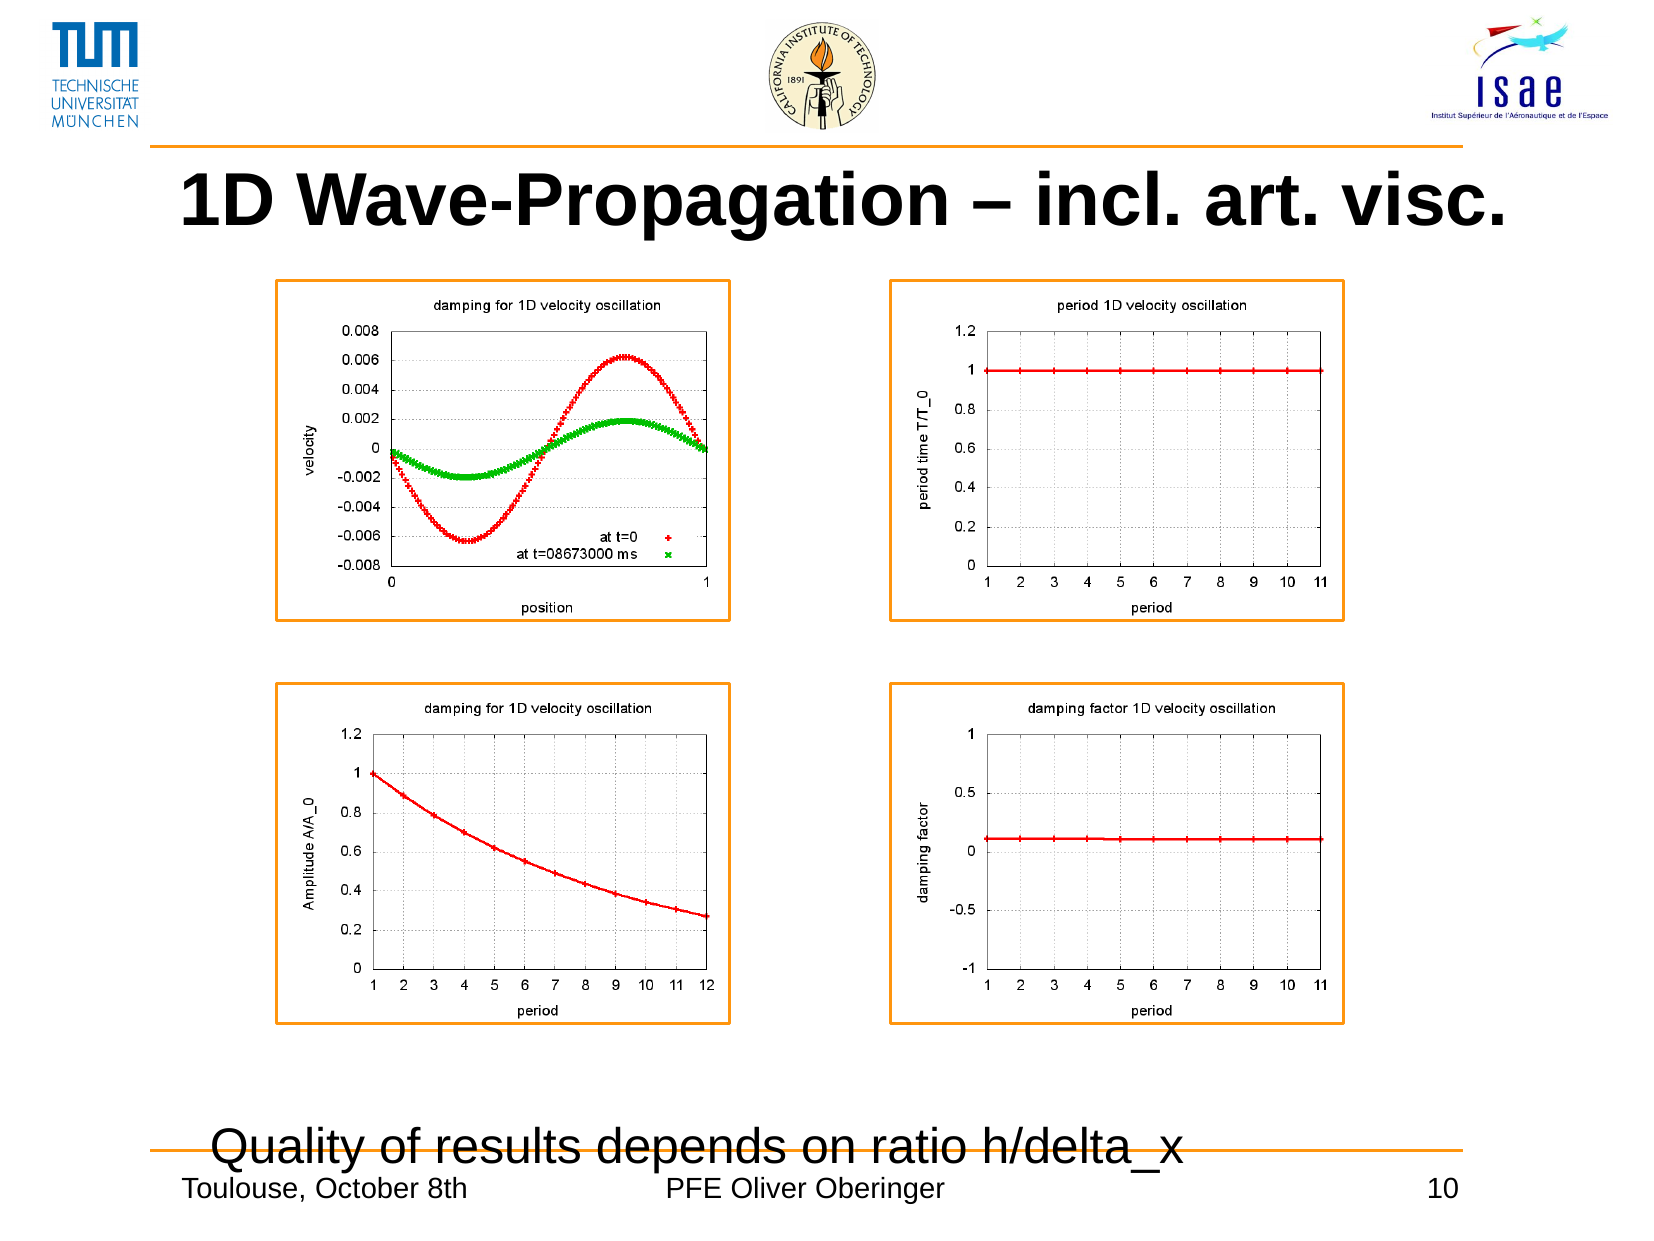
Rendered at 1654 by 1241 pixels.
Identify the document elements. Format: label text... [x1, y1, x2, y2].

picture [1425, 7, 1613, 125]
text_box Toulouse, October 8th [166, 1165, 544, 1241]
text_box 10 [1412, 1165, 1490, 1241]
text_box PFE Oliver Oberinger [650, 1165, 1029, 1241]
picture [278, 281, 729, 620]
picture [765, 19, 879, 133]
picture [892, 281, 1343, 620]
text_box Quality of results depends on ratio h/delta_x [195, 1083, 1201, 1163]
picture [892, 684, 1343, 1023]
text_box 1D Wave-Propagation – incl. art. visc. [164, 150, 1525, 249]
picture [278, 684, 729, 1023]
picture [39, 19, 151, 131]
